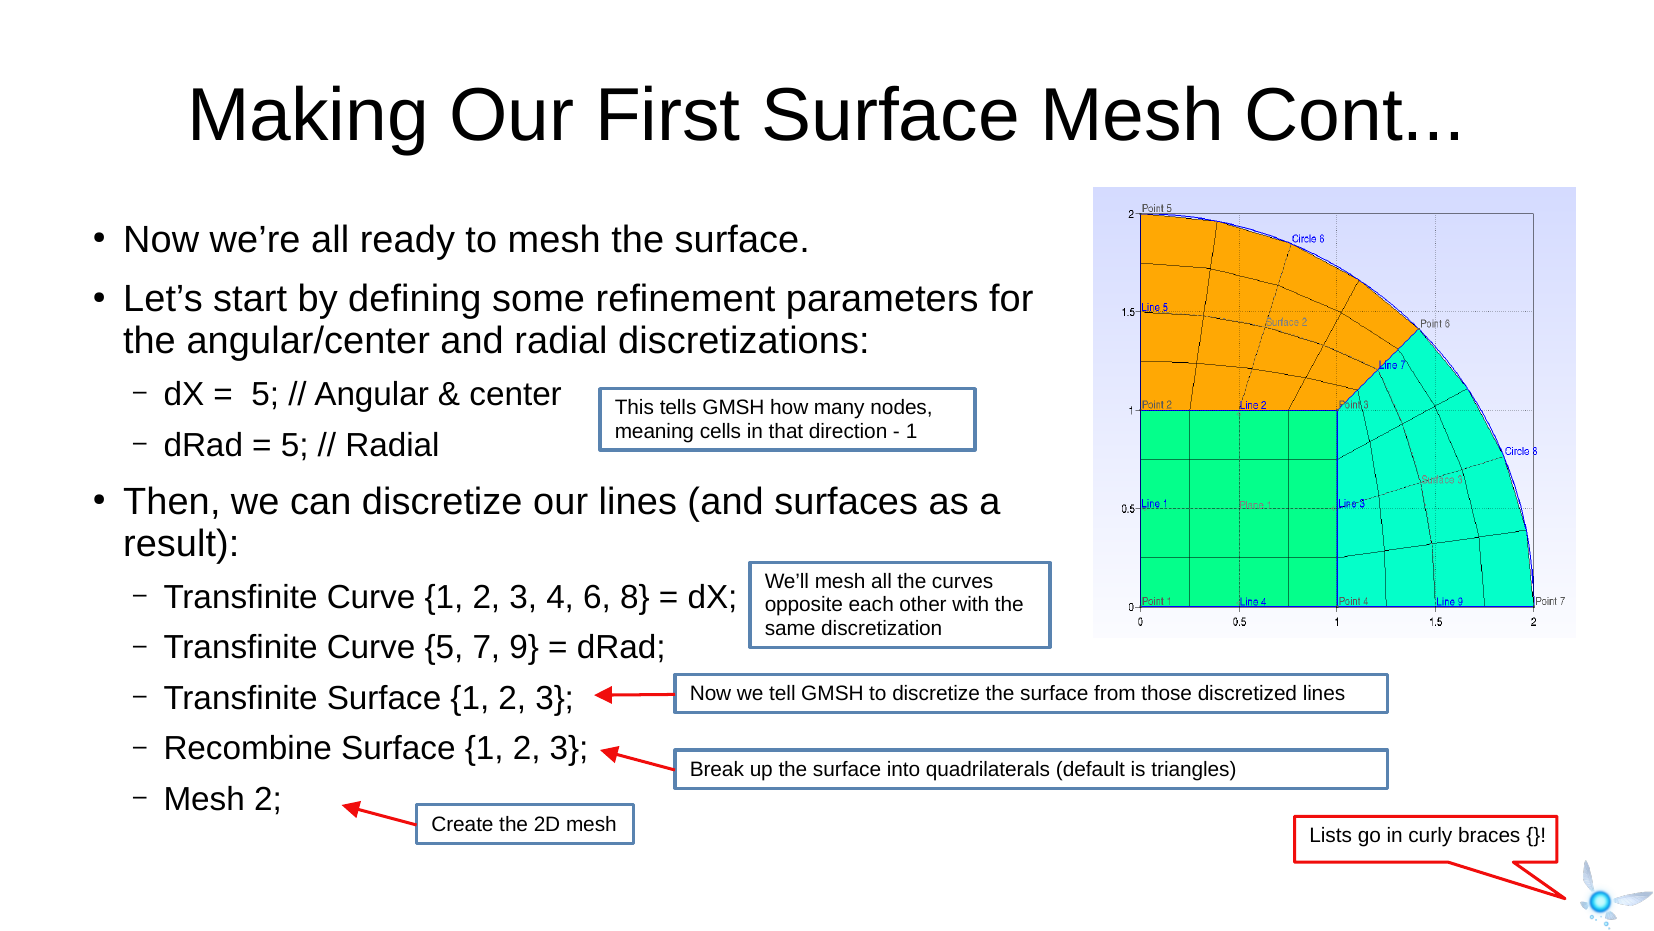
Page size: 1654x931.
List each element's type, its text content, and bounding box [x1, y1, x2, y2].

text_box Now we tell GMSH to discretize the surface from those discretized lines [675, 674, 1388, 713]
text_box Create the 2D mesh [416, 804, 634, 844]
text_box Lists go in curly braces {}! [1294, 816, 1566, 855]
text_box We’ll mesh all the curves opposite each other with the same discretization [750, 562, 1051, 648]
picture [1580, 860, 1653, 930]
text_box This tells GMSH how many nodes, meaning cells in that direction - 1 [600, 388, 976, 451]
title Making Our First Surface Mesh Cont... [82, 37, 1571, 193]
text_box Break up the surface into quadrilaterals (default is triangles) [675, 750, 1388, 789]
list Now we’re all ready to mesh the surface. Let’s start by defining some refinement parameters for the angular/center and radial discretizations: dX = 5; // Angular & center dRad = 5; // Radial Then, we can discretize our lines (and surfaces as a result): Transfinite Curve {1, 2, 3, 4, 6, 8} = dX; Transfinite Curve {5, 7, 9} = dRad; Transfinite Surface {1, 2, 3}; Recombine Surface {1, 2, 3}; Mesh 2; [82, 217, 1051, 826]
picture [1093, 187, 1576, 638]
